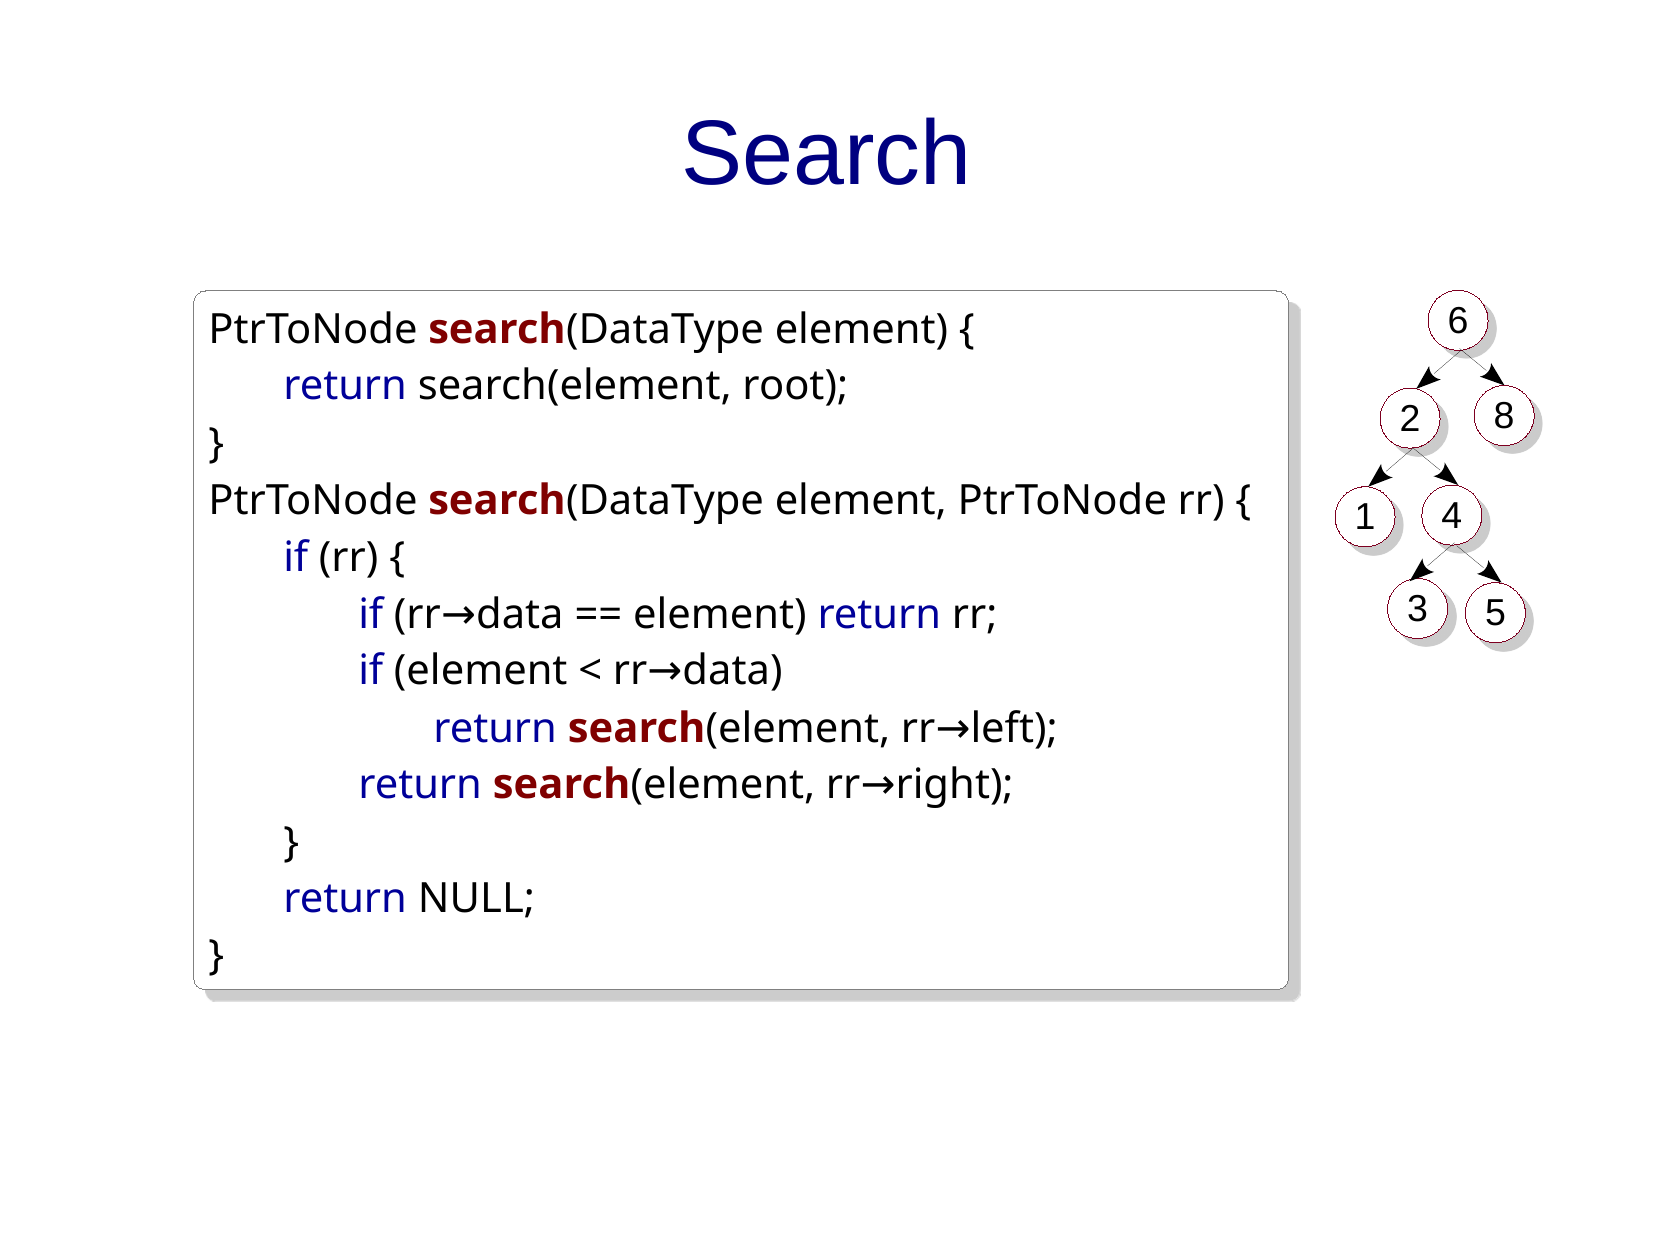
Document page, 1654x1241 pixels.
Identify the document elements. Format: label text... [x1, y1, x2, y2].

text_box 1 [1335, 486, 1396, 547]
text_box 3 [1387, 578, 1448, 639]
text_box 8 [1474, 385, 1535, 446]
title Search [82, 49, 1571, 257]
text_box PtrToNode search(DataType element) { return search(element, root); } PtrToNode search(DataType element, PtrToNode rr) { if (rr) { if (rr→data == element) return rr; if (element < rr→data) return search(element, rr→left); return search(element, rr→right); } return NULL; } [193, 290, 1289, 909]
text_box 2 [1380, 388, 1441, 449]
text_box 6 [1428, 290, 1489, 351]
text_box 4 [1421, 485, 1482, 546]
text_box 5 [1465, 582, 1526, 643]
